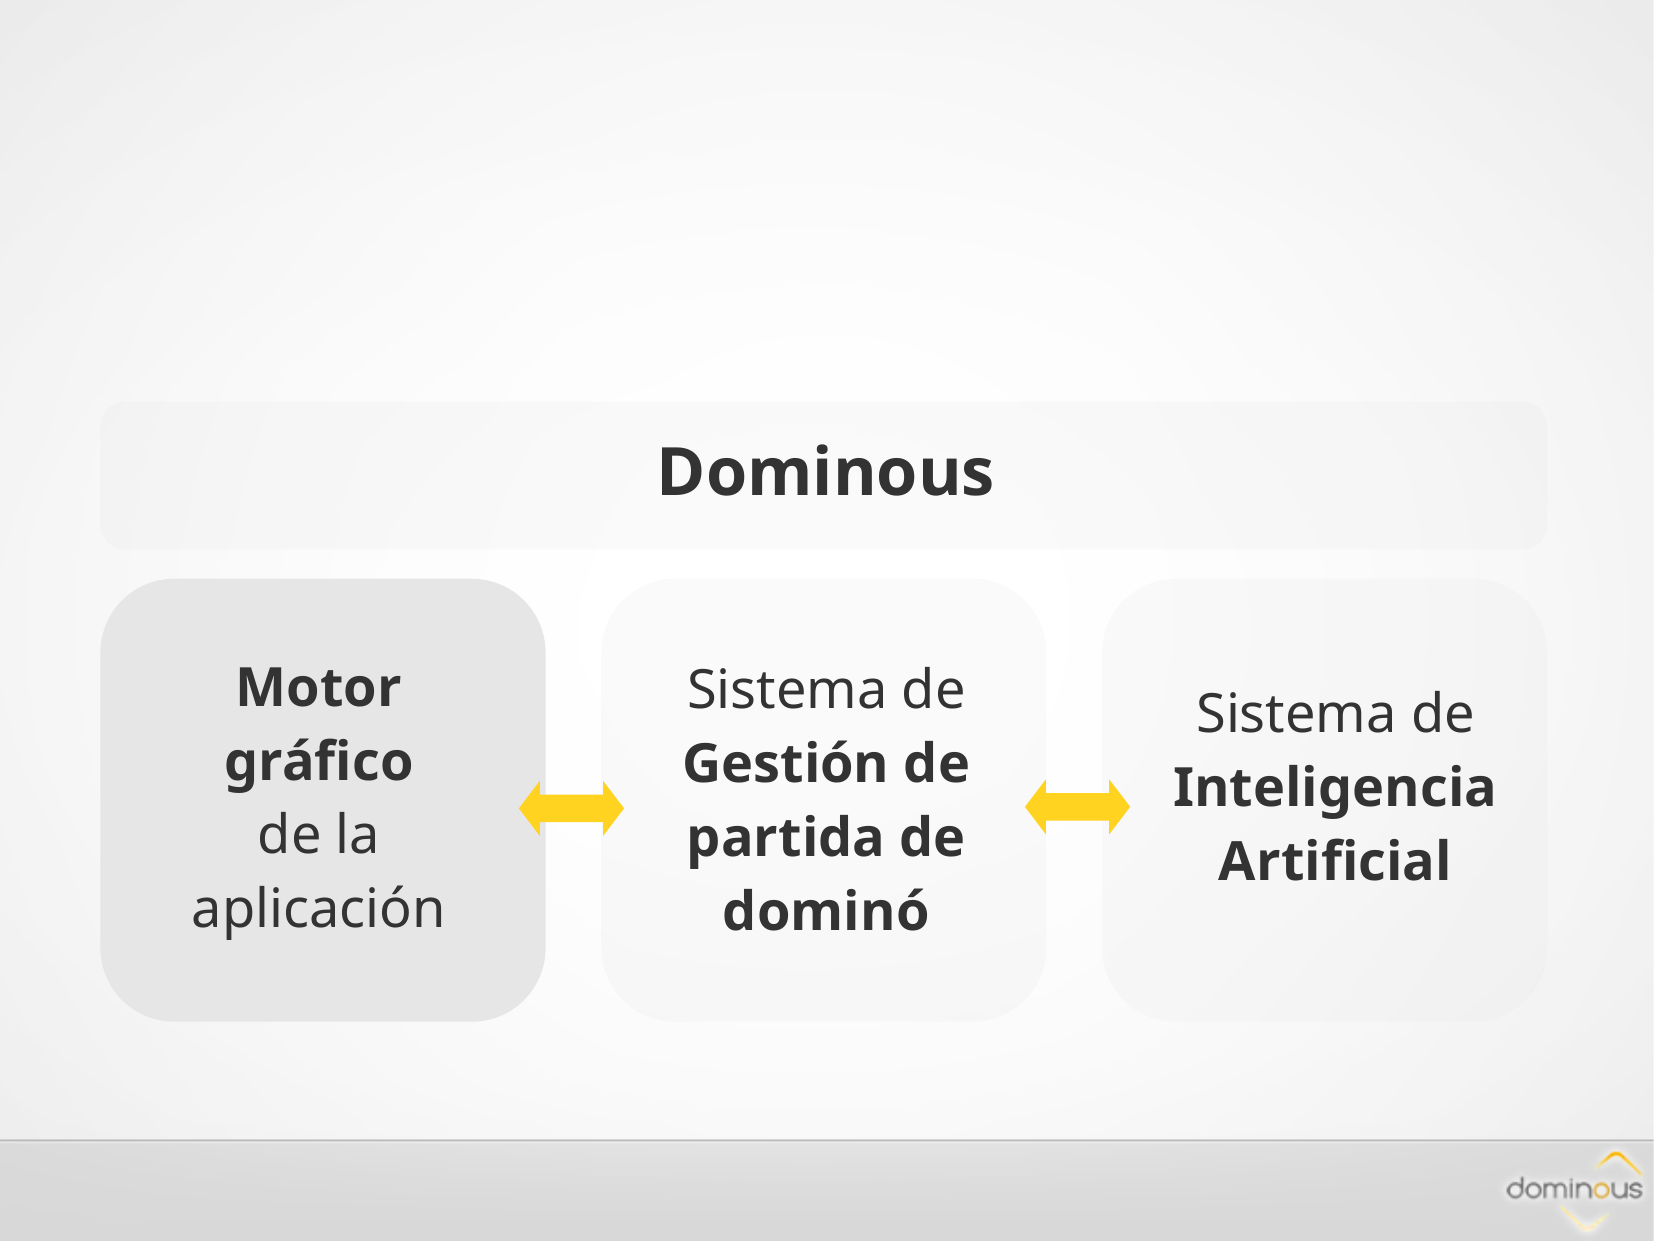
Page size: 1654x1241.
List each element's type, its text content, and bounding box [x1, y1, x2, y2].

text_box [100, 401, 1548, 550]
text_box Sistema de Gestión de partida de dominó [667, 642, 1054, 954]
text_box Sistema de Inteligencia Artificial [1158, 667, 1531, 969]
text_box Motor gráfico de la aplicación [176, 640, 472, 952]
text_box Dominous [641, 416, 1026, 600]
text_box [100, 578, 1047, 1022]
picture [0, 0, 1654, 1241]
text_box [1024, 578, 1548, 1022]
